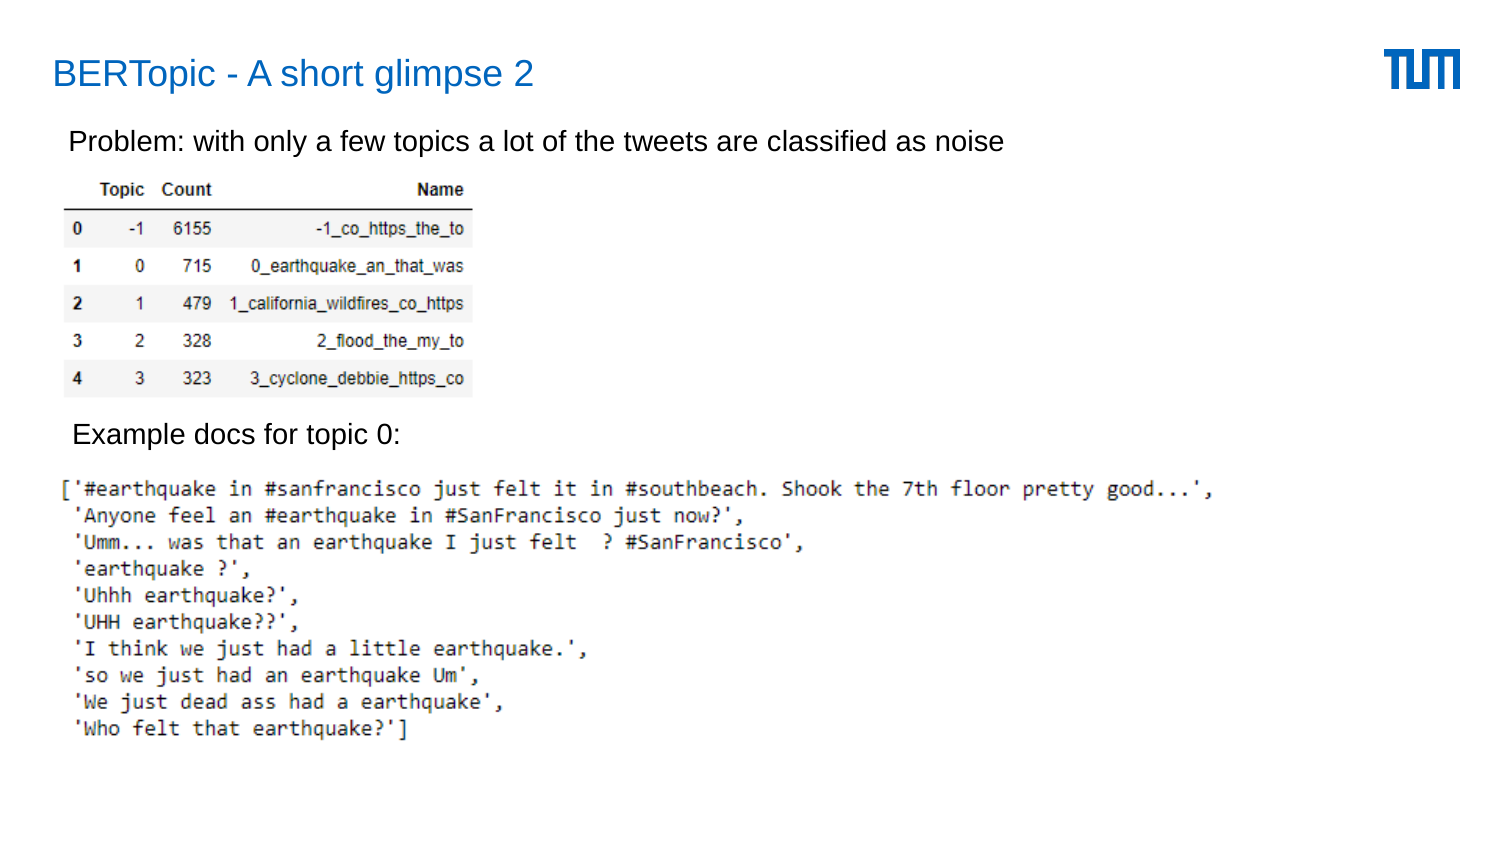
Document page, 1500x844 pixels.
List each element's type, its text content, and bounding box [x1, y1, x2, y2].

picture [57, 170, 490, 409]
text_box Example docs for topic 0: [57, 400, 643, 466]
list Problem: with only a few topics a lot of the tweets are classified as noise [57, 117, 1025, 186]
title BERTopic - A short glimpse 2 [41, 5, 1344, 95]
picture [1384, 49, 1460, 89]
picture [57, 471, 1226, 745]
